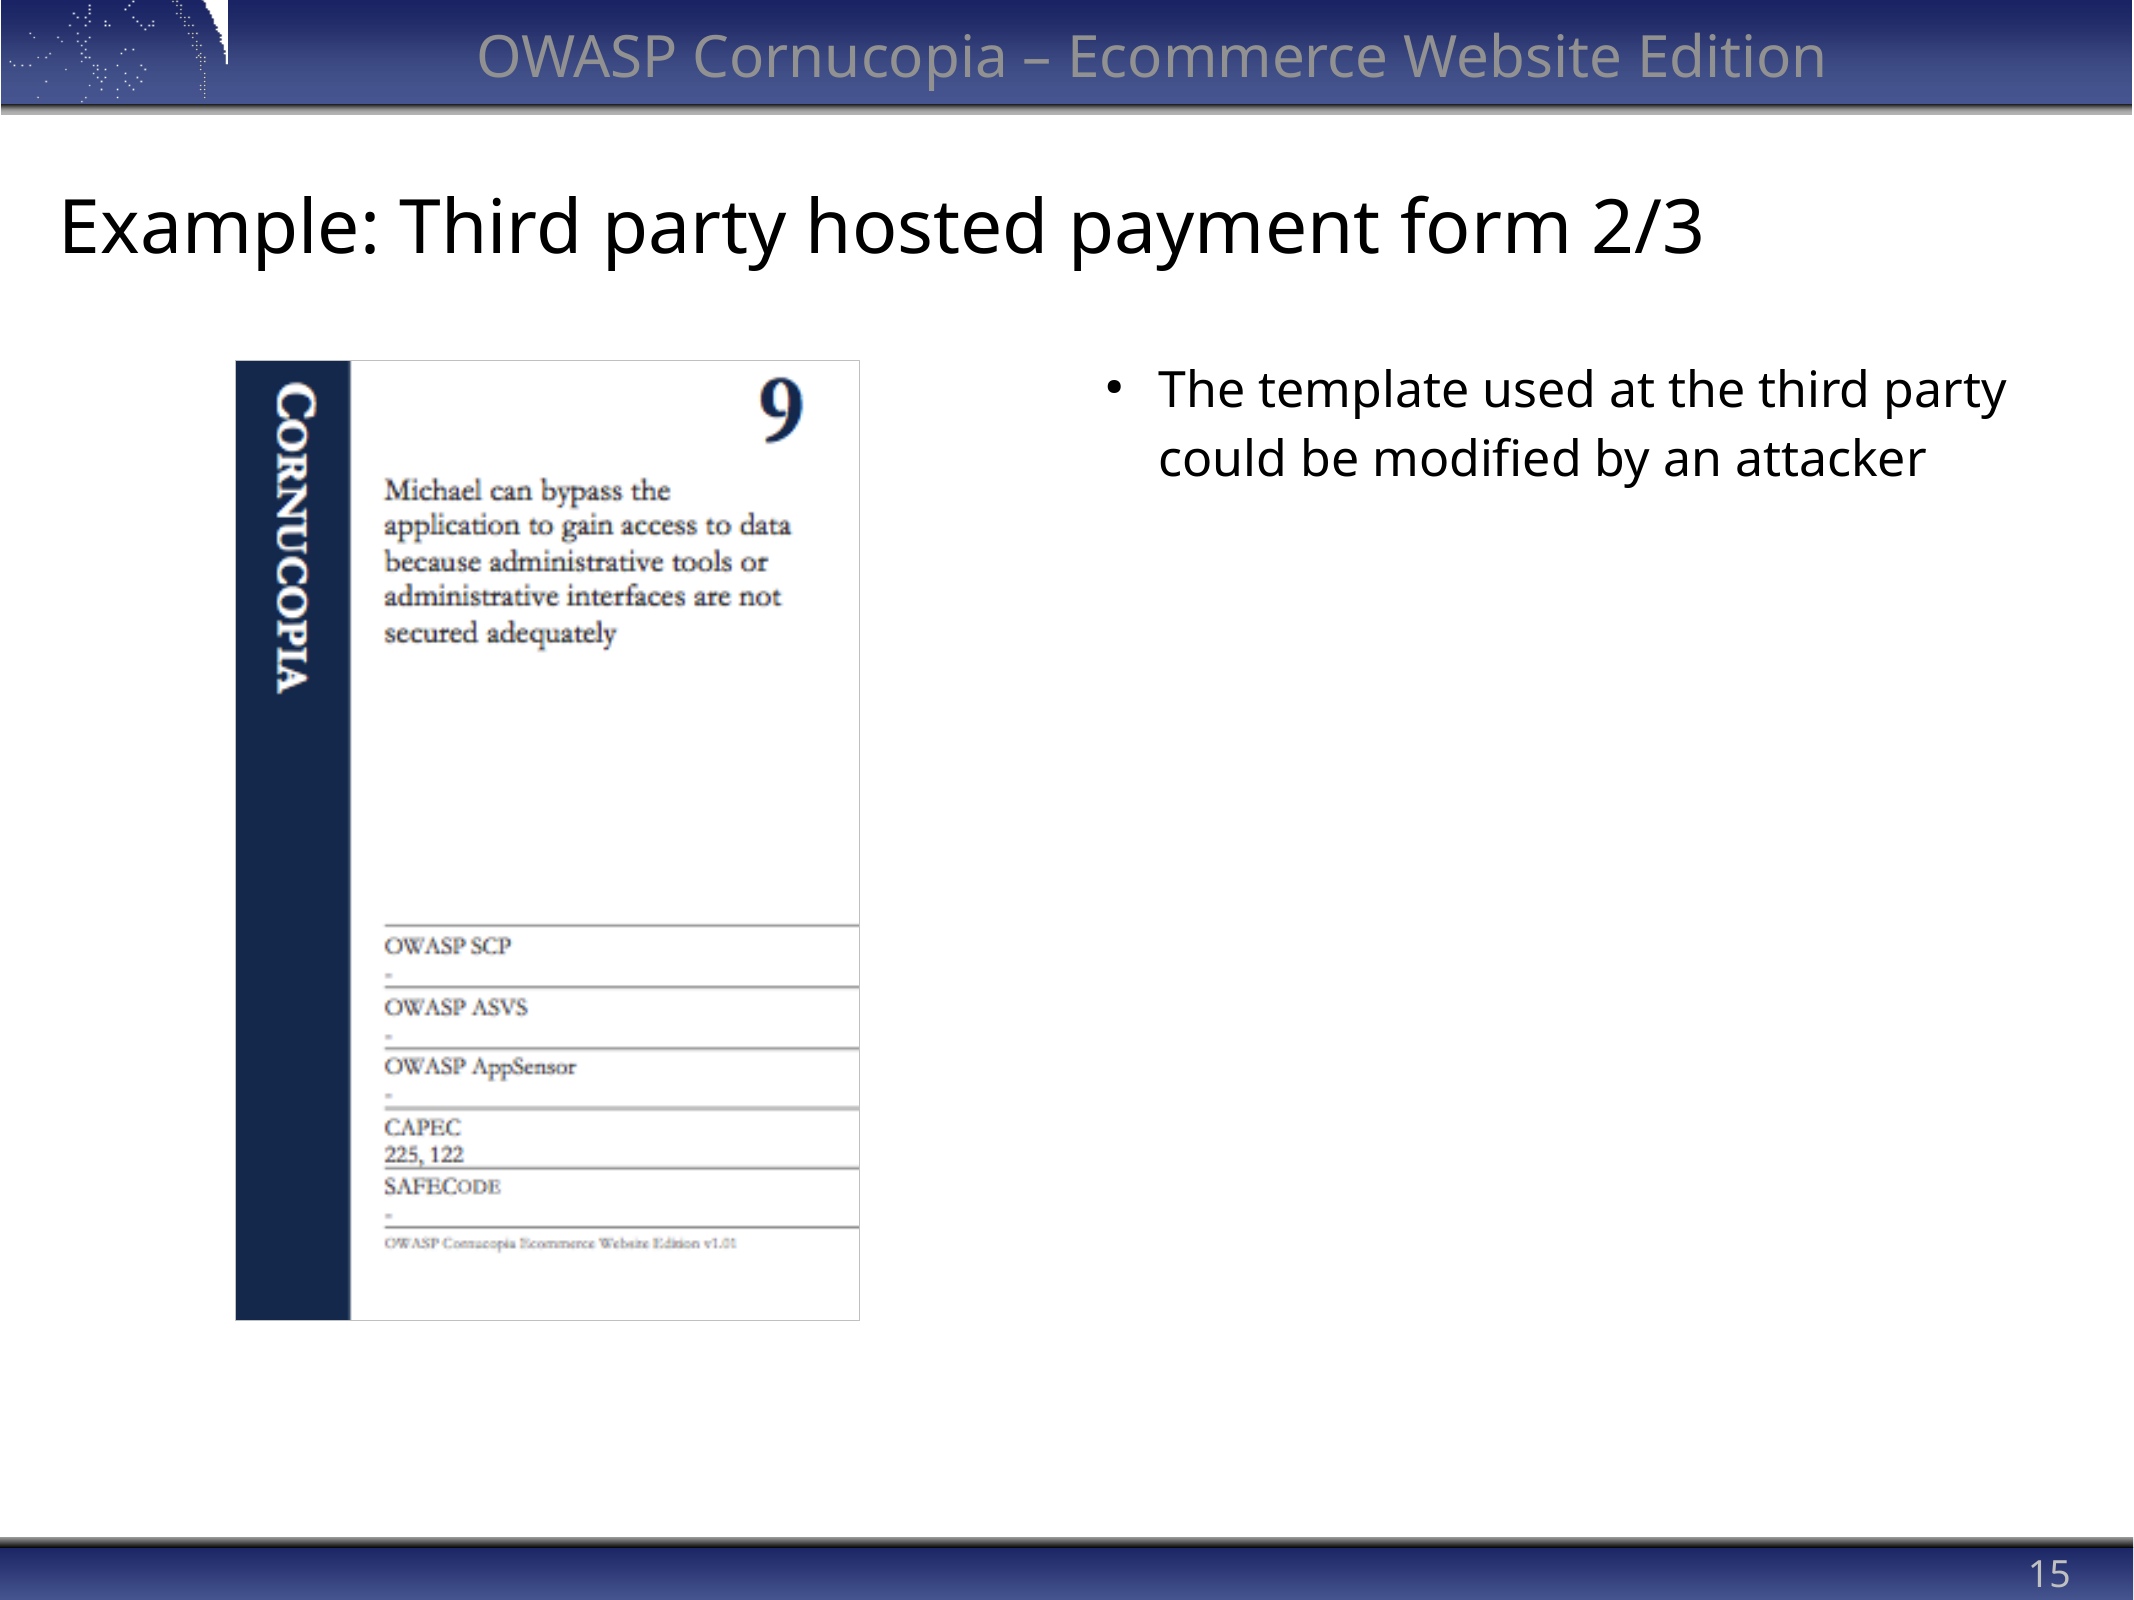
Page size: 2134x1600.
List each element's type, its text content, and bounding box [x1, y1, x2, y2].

list The template used at the third party could be modified by an attacker [1087, 354, 2068, 1536]
picture [236, 361, 860, 1320]
title Example: Third party hosted payment form 2/3 [58, 124, 2126, 325]
